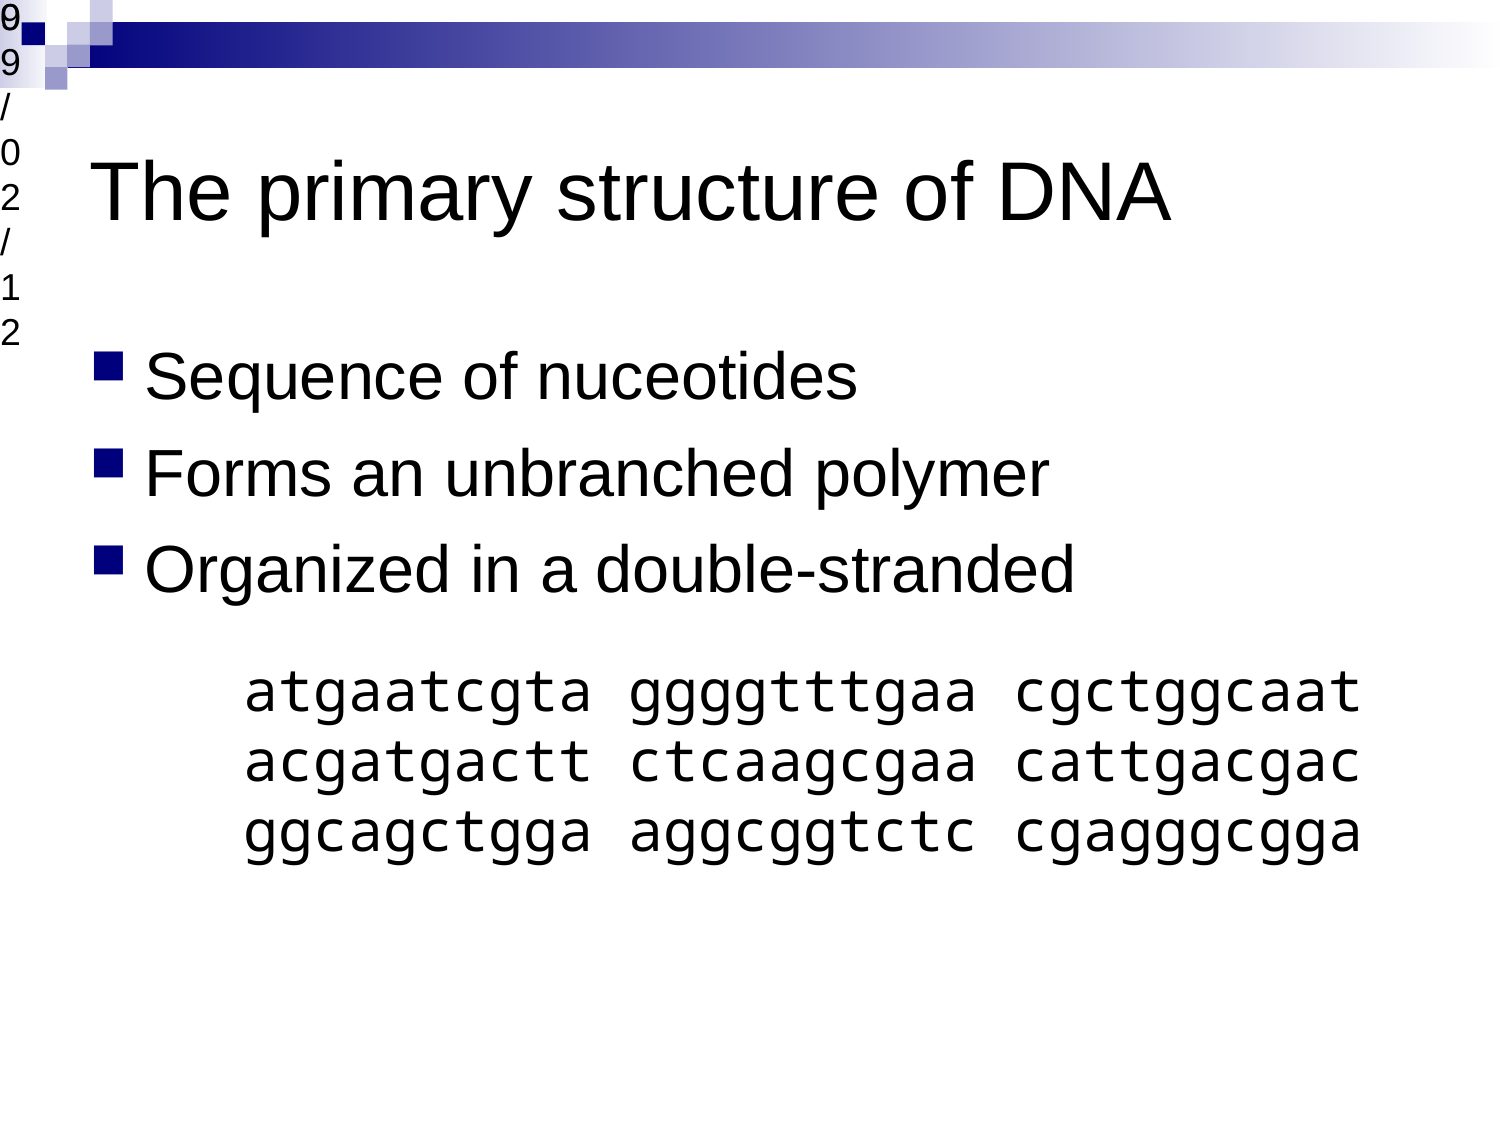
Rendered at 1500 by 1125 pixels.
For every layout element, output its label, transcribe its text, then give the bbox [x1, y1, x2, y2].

text_box atgaatcgta ggggtttgaa cgctggcaat acgatgactt ctcaagcgaa cattgacgac ggcagctgga aggcggtctc cgagggcgga [228, 645, 1414, 871]
title The primary structure of DNA [75, 75, 1425, 300]
list Sequence of nuceotides Forms an unbranched polymer Organized in a double-stranded [75, 324, 1425, 629]
